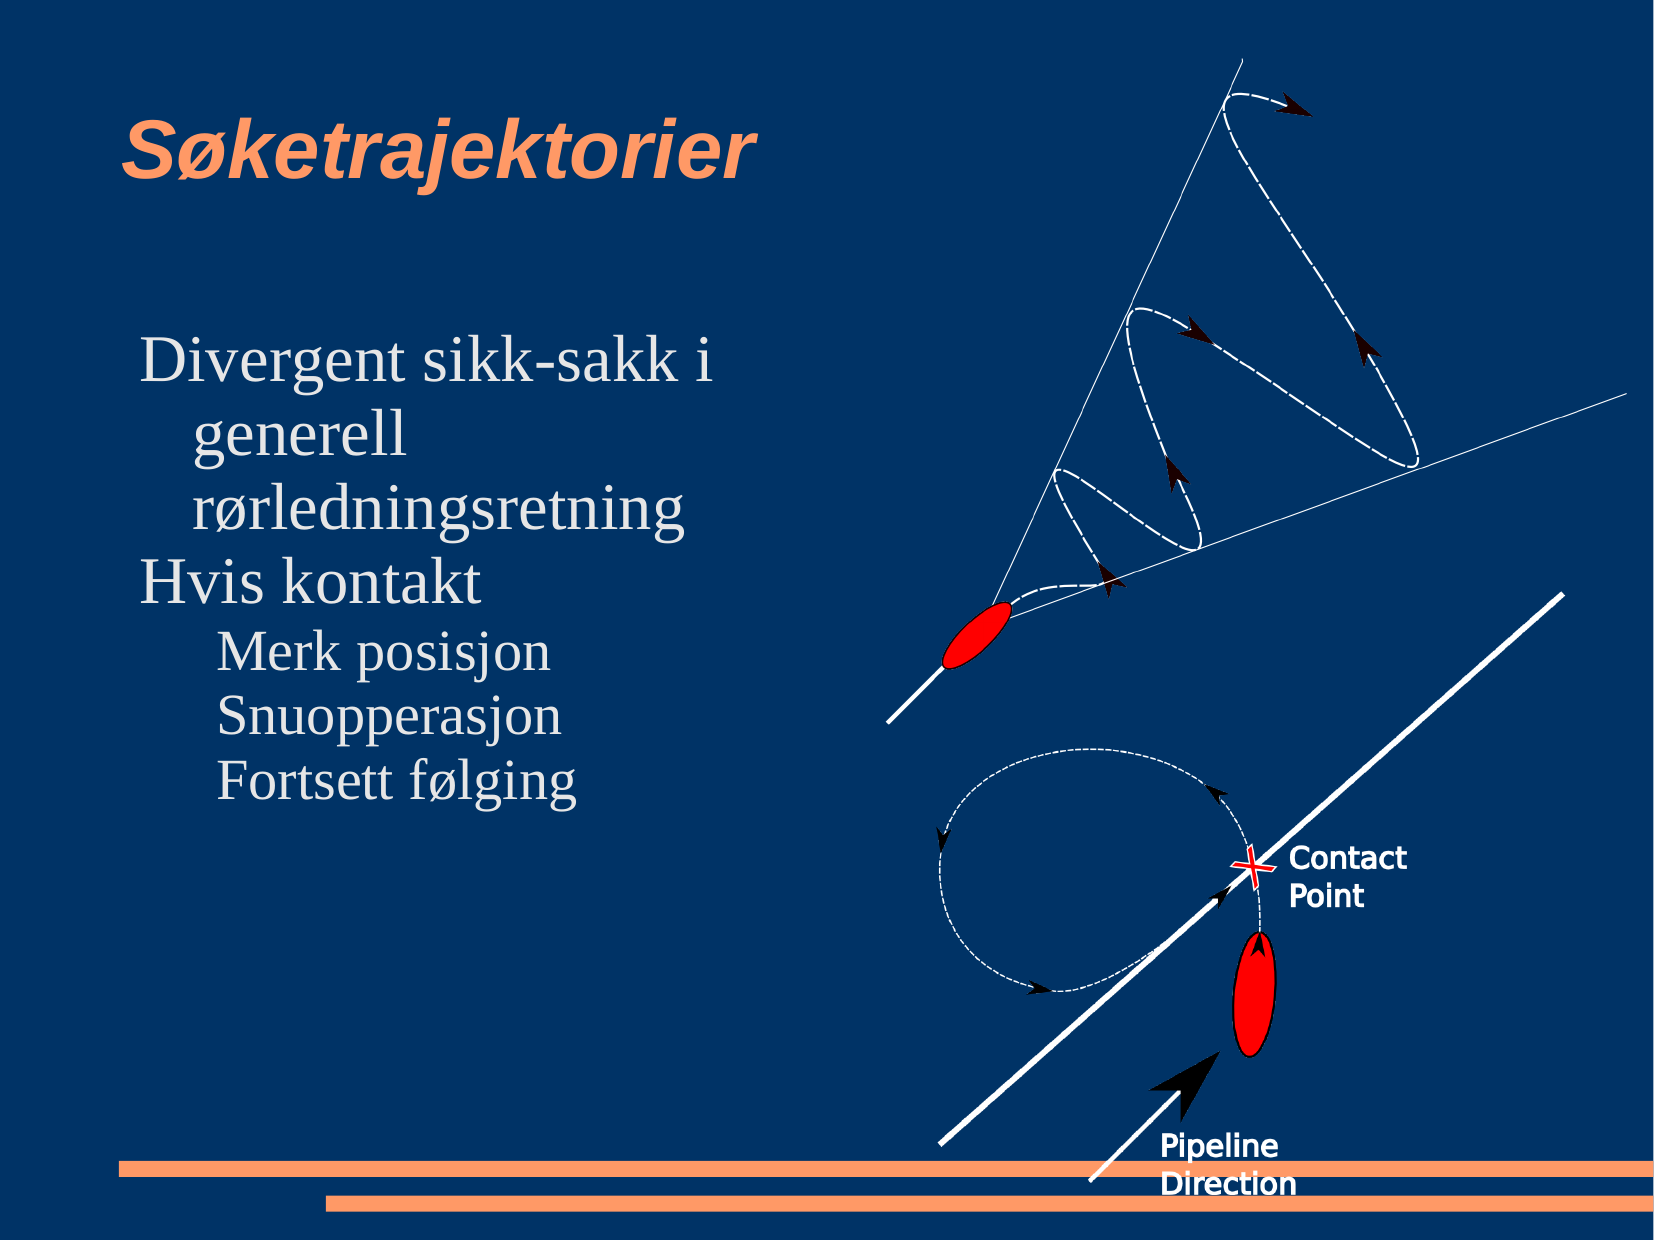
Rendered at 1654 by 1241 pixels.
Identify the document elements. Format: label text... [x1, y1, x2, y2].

list Divergent sikk-sakk i generell rørledningsretning Hvis kontakt Merk posisjon Snuopperasjon Fortsett følging [121, 322, 824, 1133]
title Søketrajektorier [121, 46, 1534, 254]
picture [885, 59, 1627, 1195]
